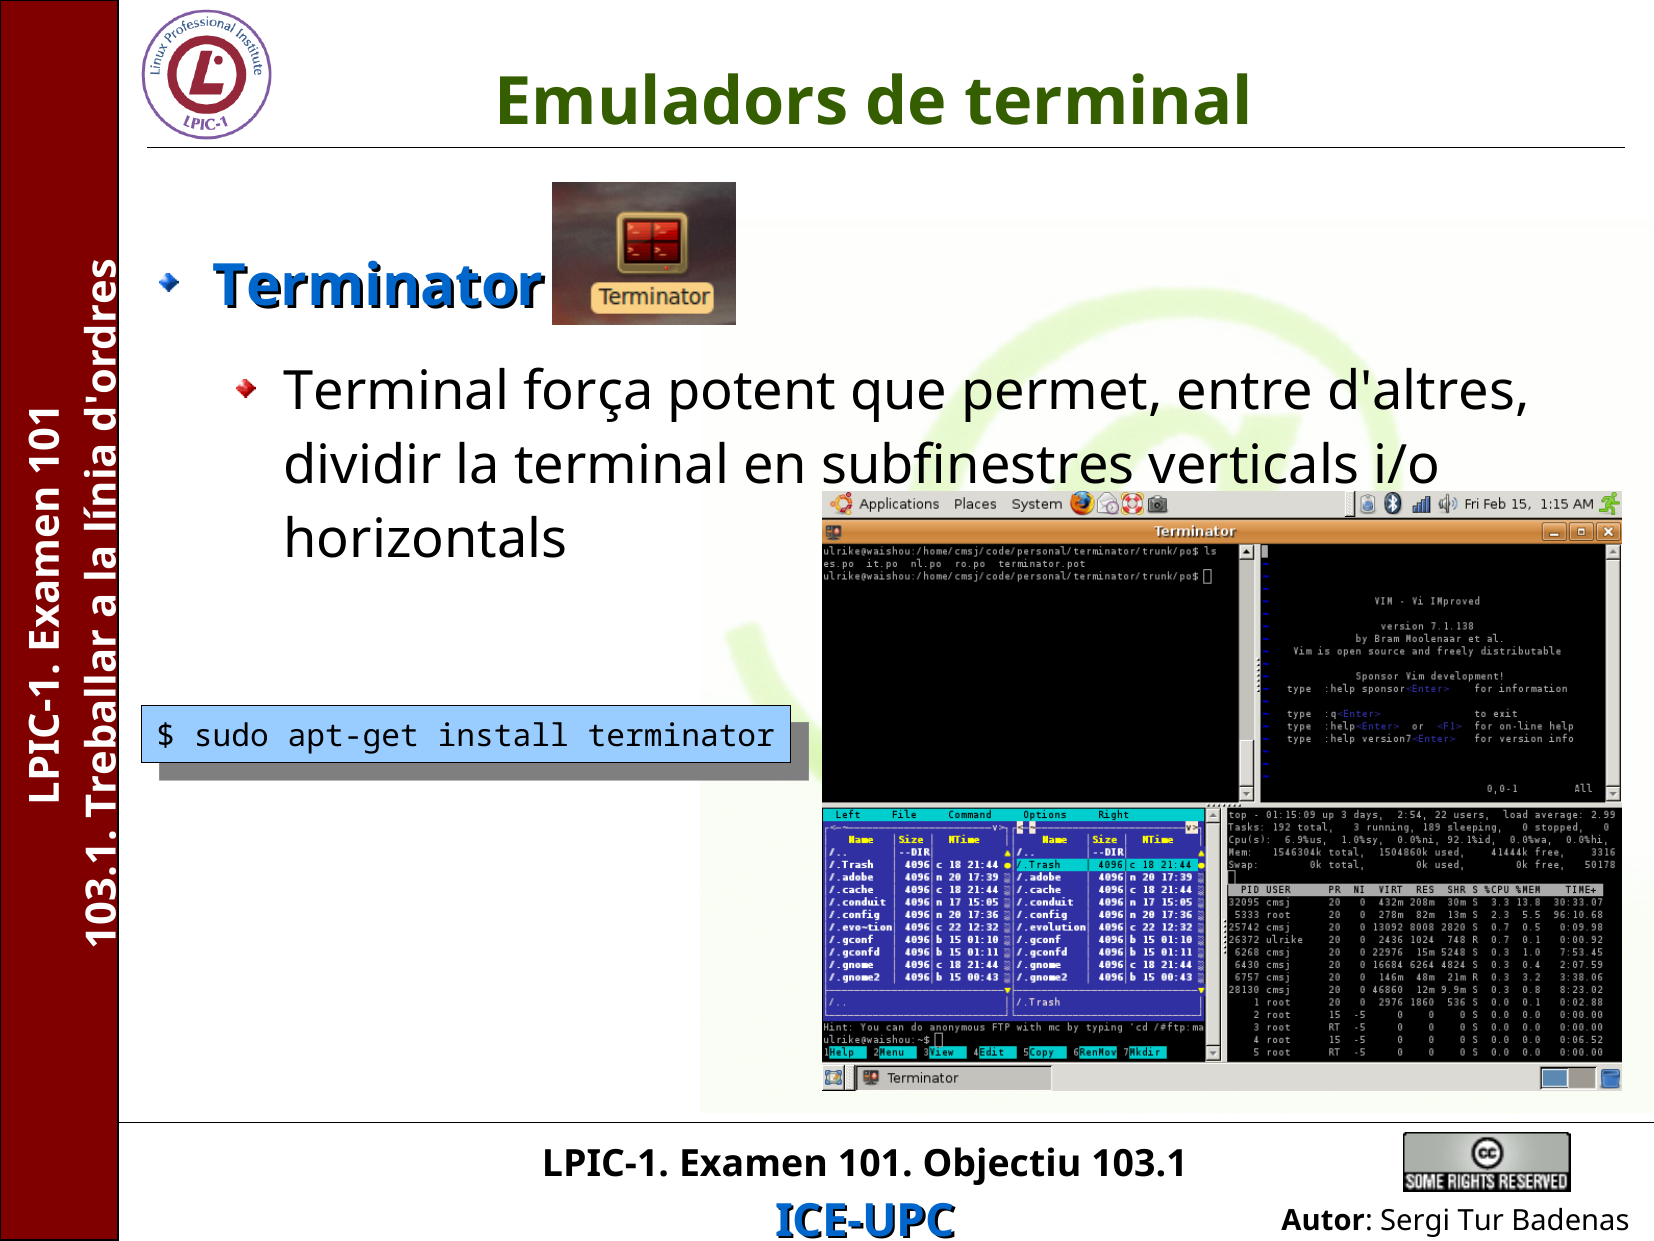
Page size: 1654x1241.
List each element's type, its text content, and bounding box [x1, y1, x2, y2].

picture [1403, 1132, 1571, 1192]
text_box $ sudo apt-get install terminator [141, 705, 791, 758]
picture [552, 182, 1654, 1113]
title Emuladors de terminal [129, 56, 1619, 141]
list Terminator Terminal força potent que permet, entre d'altres, dividir la terminal en subfinestres verticals i/o horizontals [141, 242, 1630, 1078]
picture [135, 5, 277, 56]
